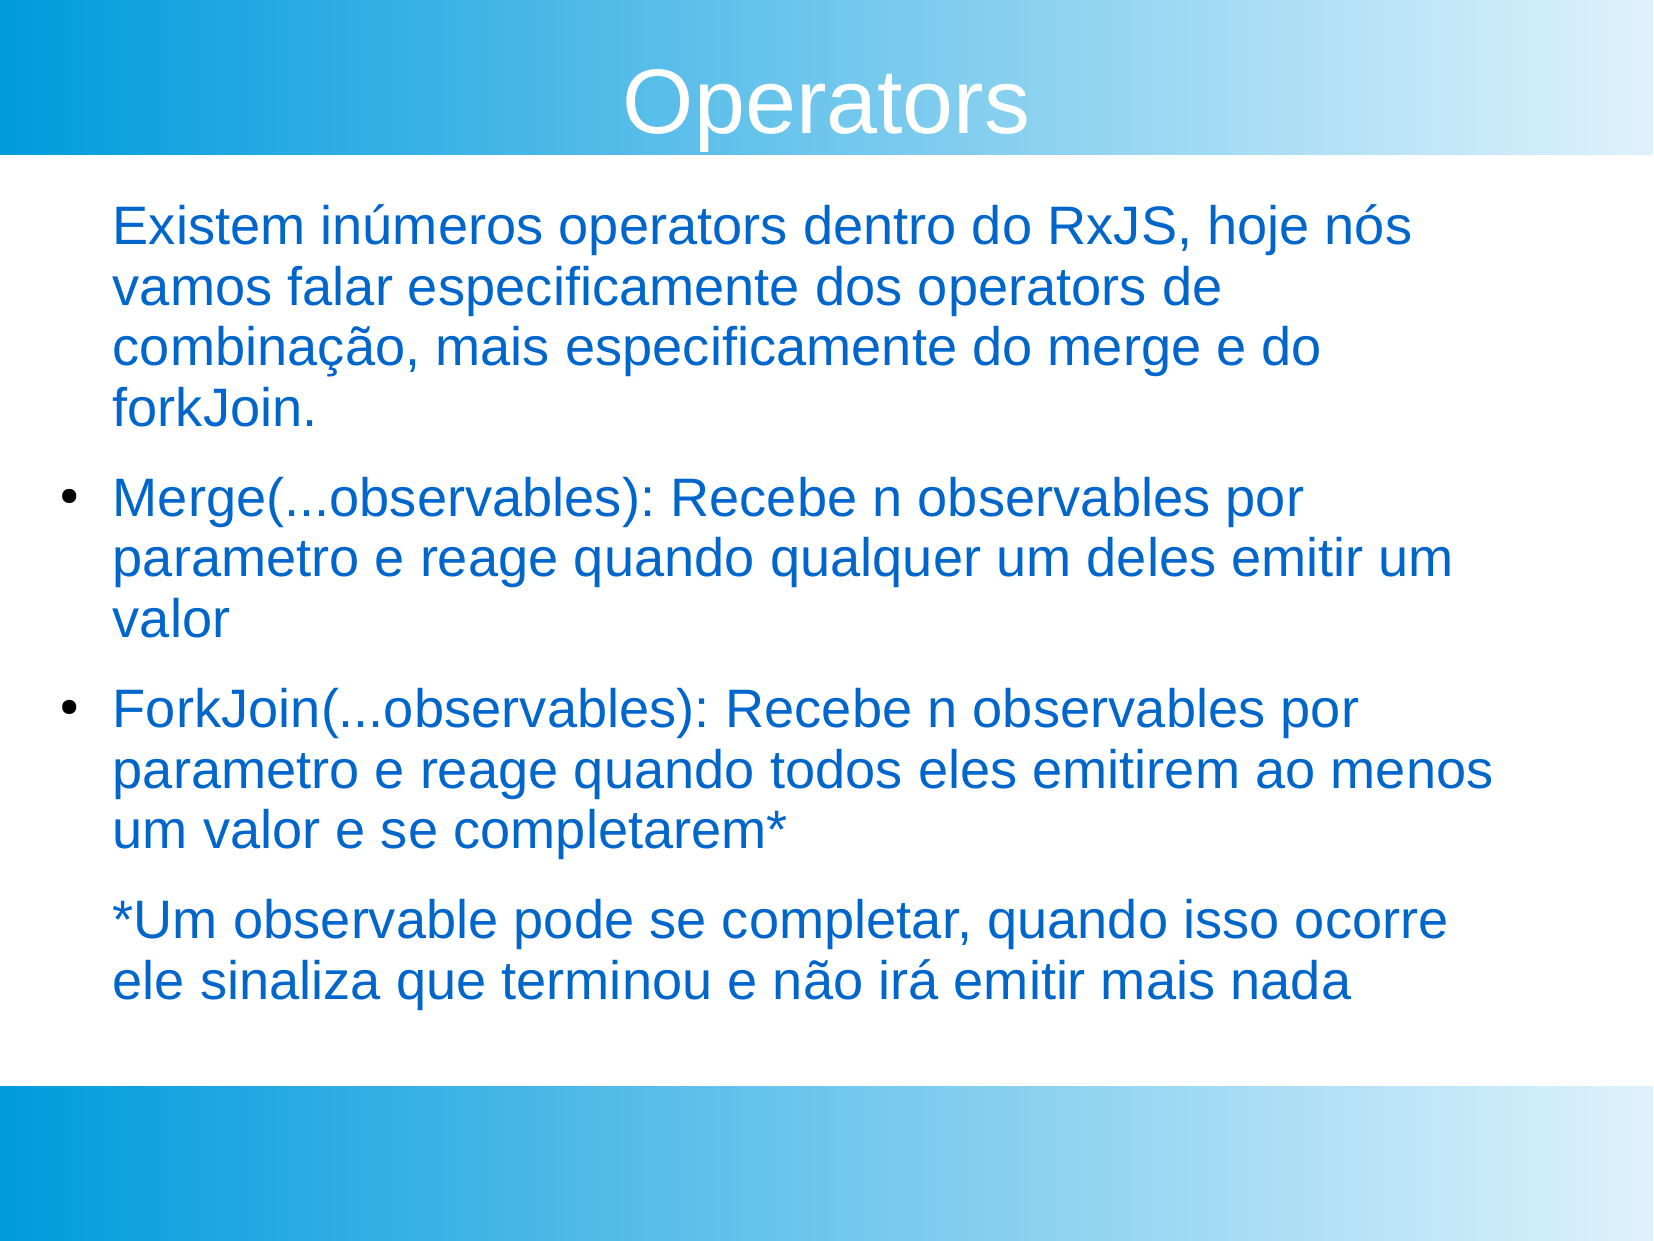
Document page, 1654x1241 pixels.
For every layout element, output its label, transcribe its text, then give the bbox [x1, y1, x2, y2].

title Operators [82, 49, 1571, 155]
list Existem inúmeros operators dentro do RxJS, hoje nós vamos falar especificamente dos operators de combinação, mais especificamente do merge e do forkJoin. Merge(...observables): Recebe n observables por parametro e reage quando qualquer um deles emitir um valor ForkJoin(...observables): Recebe n observables por parametro e reage quando todos eles emitirem ao menos um valor e se completarem* *Um observable pode se completar, quando isso ocorre ele sinaliza que terminou e não irá emitir mais nada [41, 195, 1531, 916]
